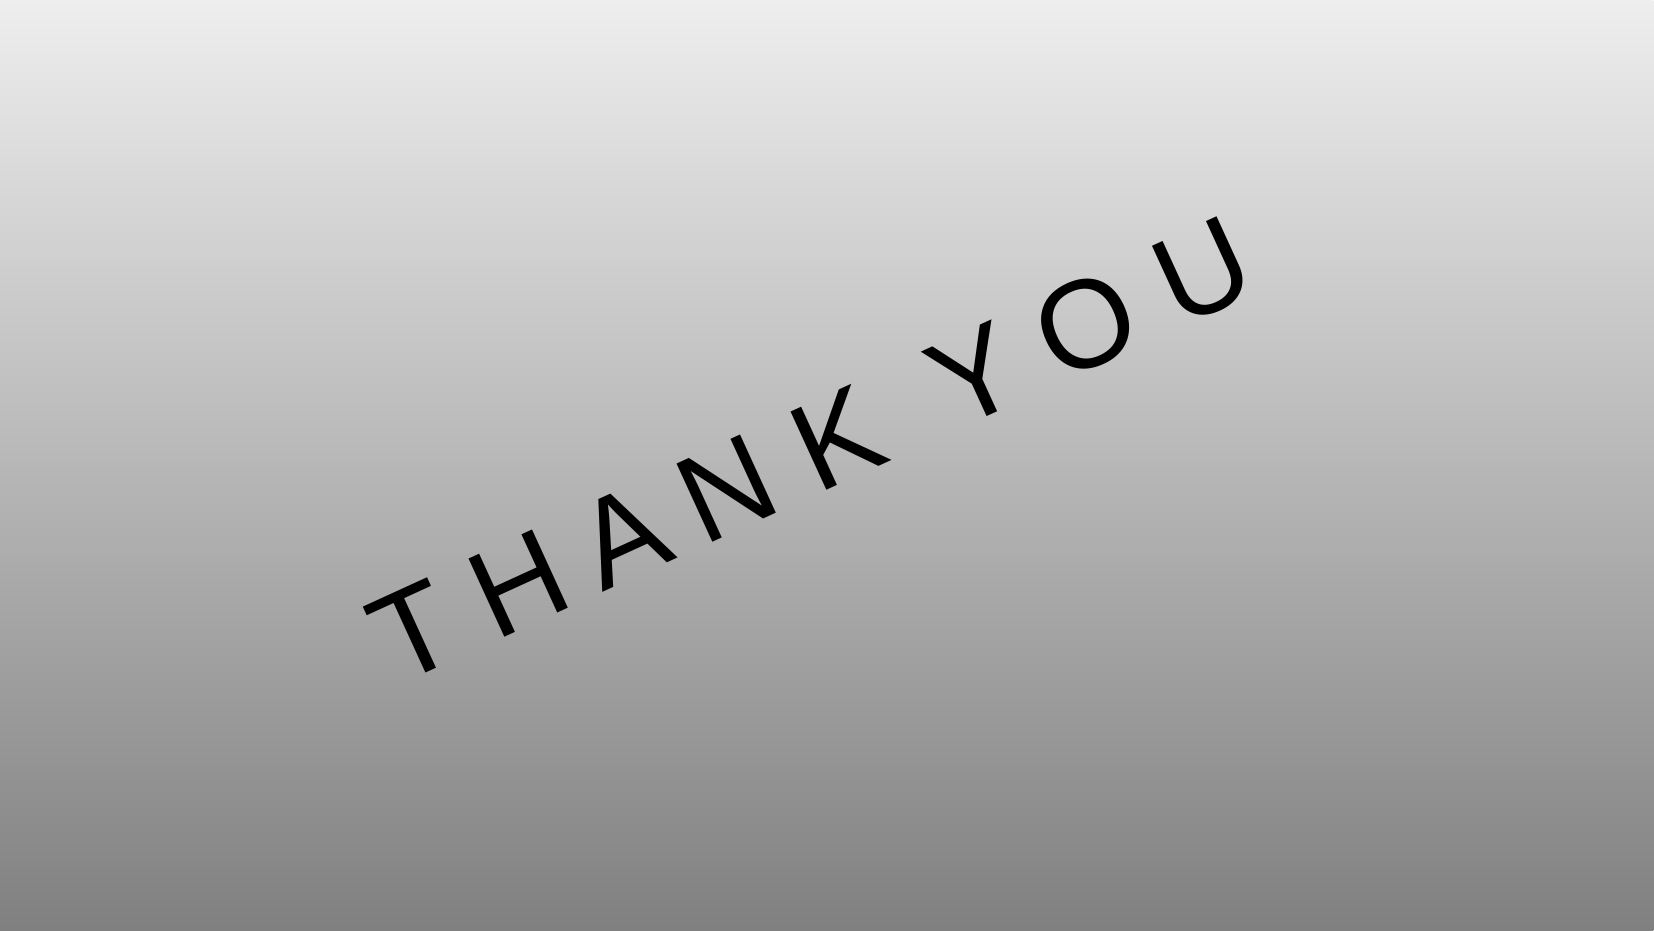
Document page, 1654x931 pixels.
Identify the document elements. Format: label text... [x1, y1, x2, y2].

title T H A N K Y O U [118, 61, 1536, 823]
